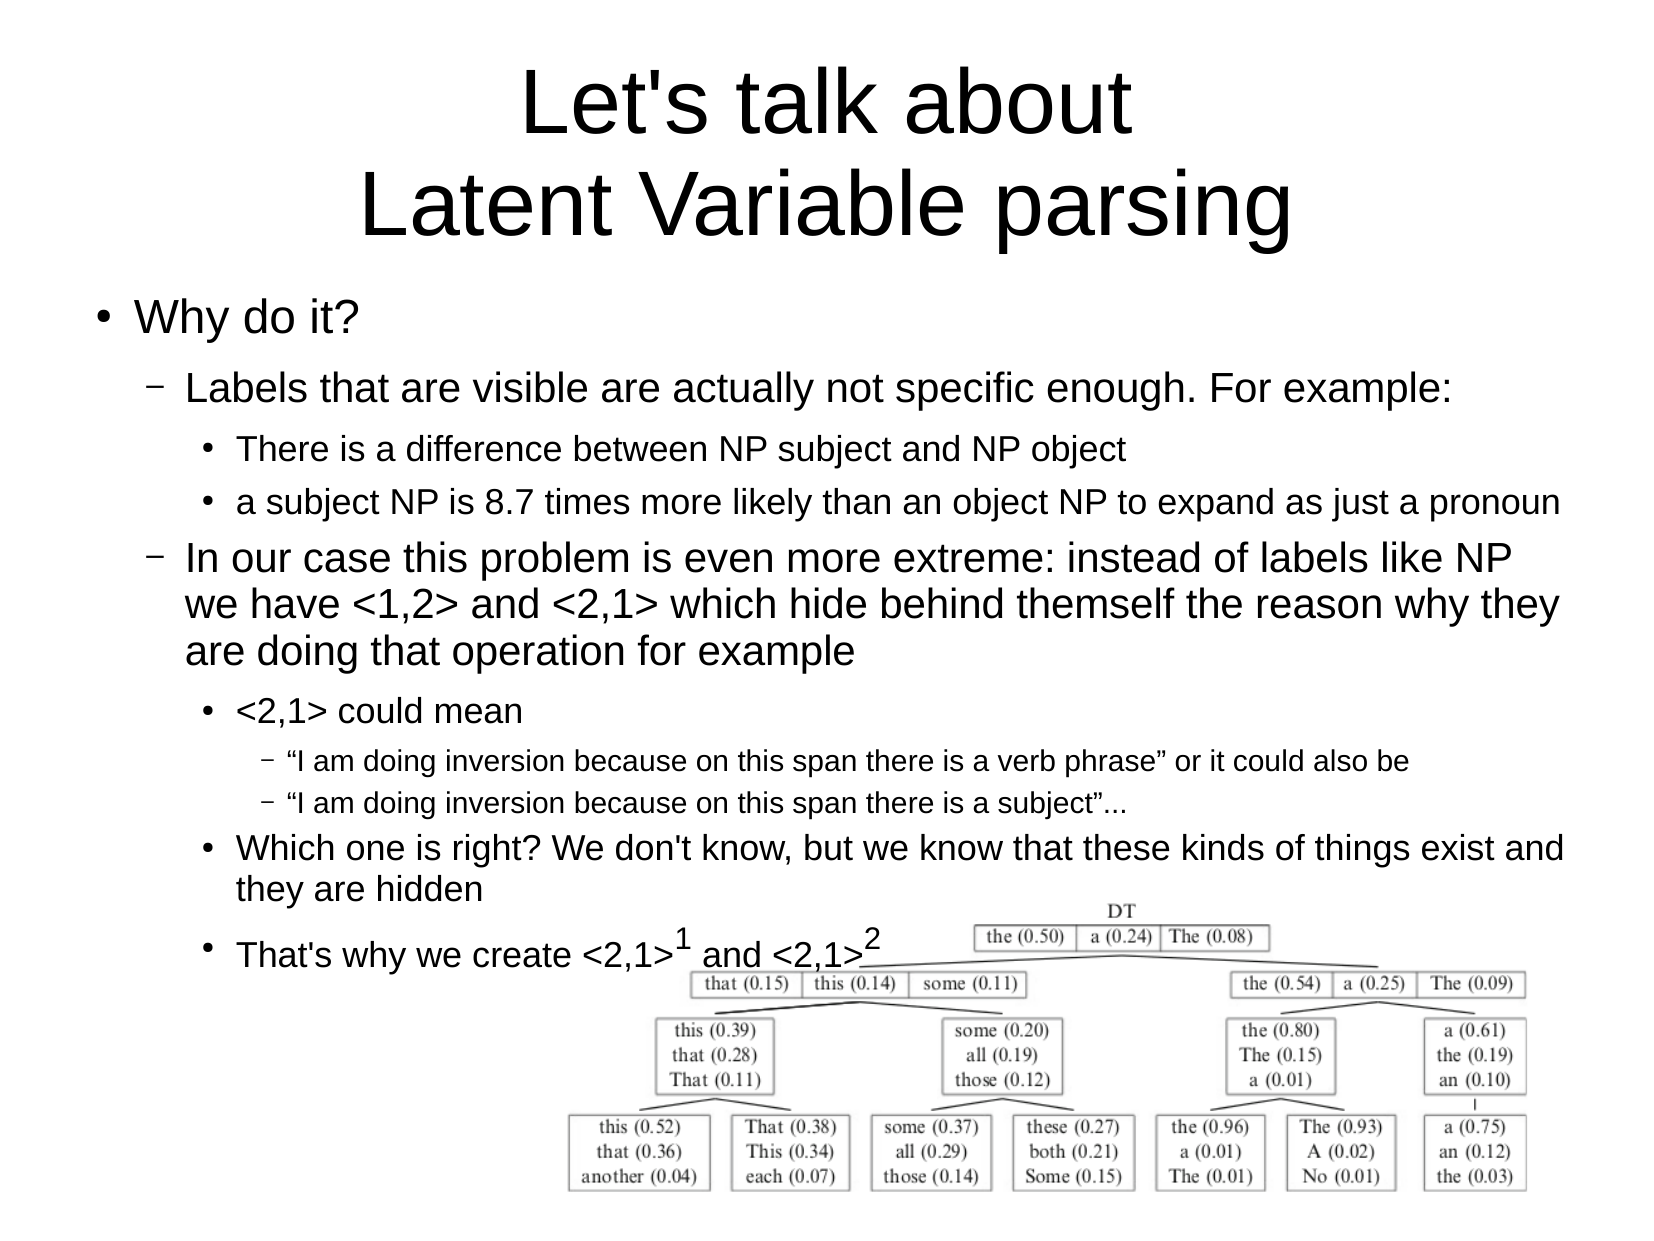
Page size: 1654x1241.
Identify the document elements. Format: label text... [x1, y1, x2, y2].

picture [555, 1010, 1546, 1201]
list Why do it? Labels that are visible are actually not specific enough. For example: There is a difference between NP subject and NP object a subject NP is 8.7 times more likely than an object NP to expand as just a pronoun In our case this problem is even more extreme: instead of labels like NP we have <1,2> and <2,1> which hide behind themself the reason why they are doing that operation for example <2,1> could mean “I am doing inversion because on this span there is a verb phrase” or it could also be “I am doing inversion because on this span there is a subject”... Which one is right? We don't know, but we know that these kinds of things exist and they are hidden That's why we create <2,1>1 and <2,1>2 [82, 290, 1571, 1010]
title Let's talk about Latent Variable parsing [82, 49, 1571, 257]
